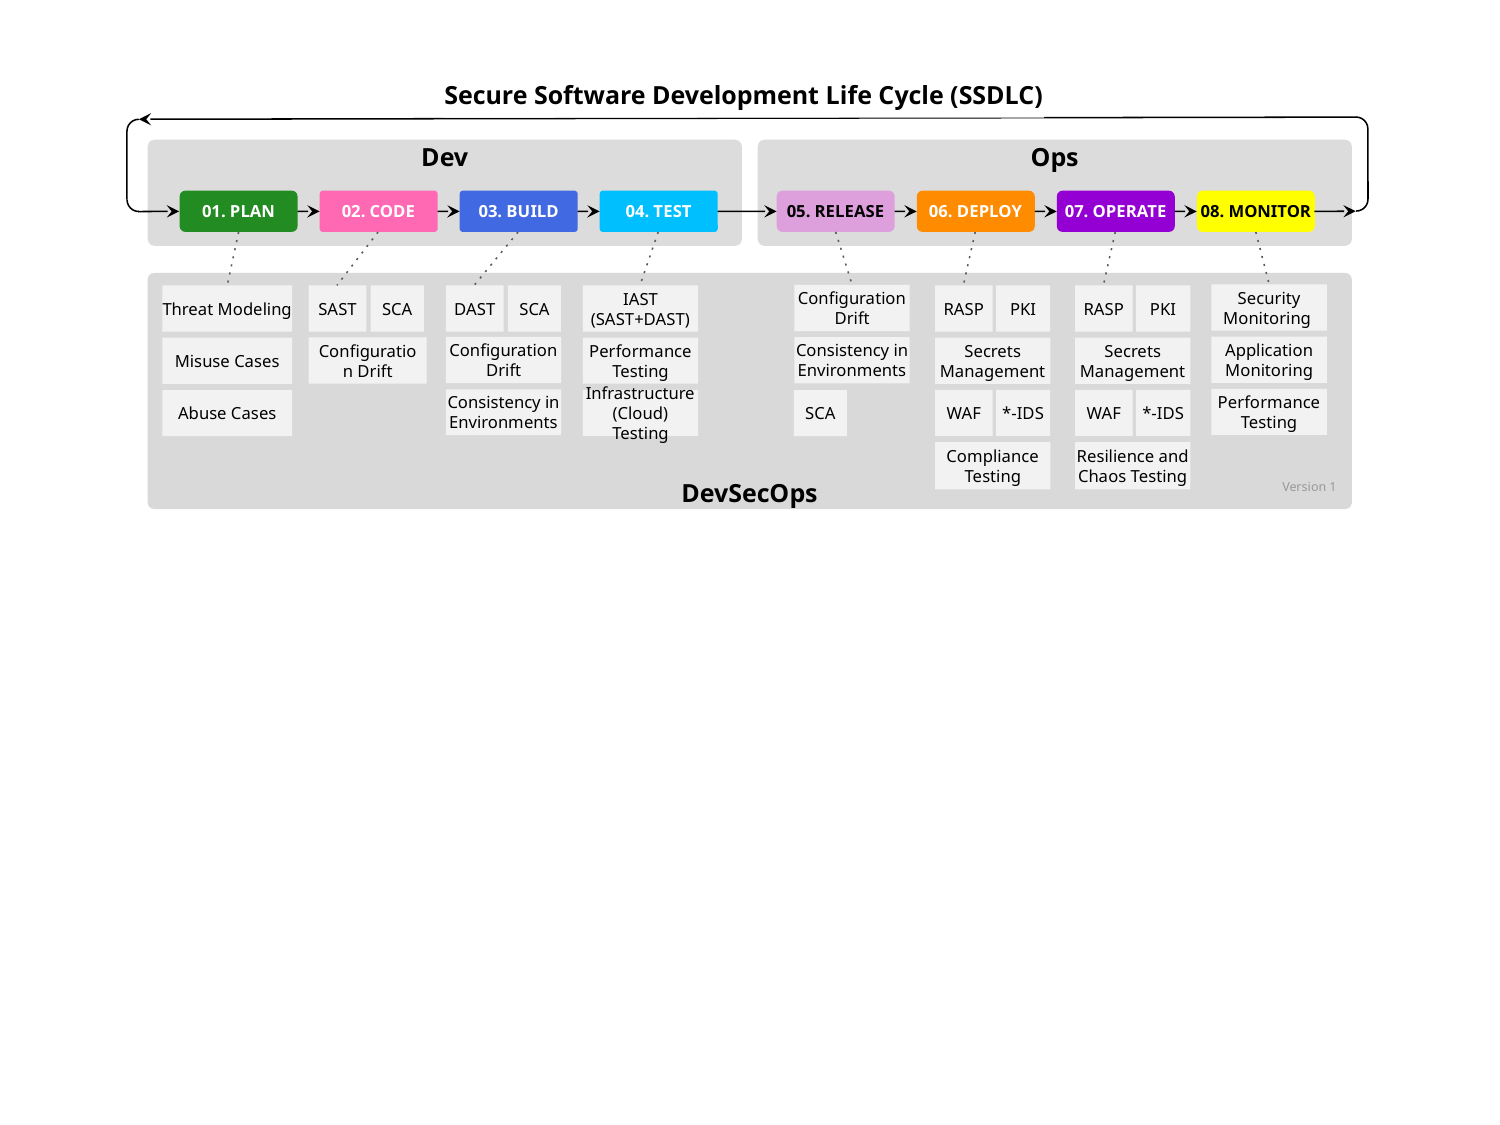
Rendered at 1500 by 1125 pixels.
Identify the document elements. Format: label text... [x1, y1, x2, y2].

text_box Version 1 [1275, 477, 1345, 496]
text_box Infrastructure (Cloud) Testing [582, 389, 699, 436]
text_box Secrets Management [935, 337, 1051, 384]
text_box WAF [935, 389, 993, 436]
text_box IAST (SAST+DAST) [582, 285, 699, 332]
text_box Resilience and Chaos Testing [1075, 442, 1191, 490]
text_box PKI [996, 285, 1051, 332]
text_box Abuse Cases [162, 390, 293, 437]
text_box 02. CODE [319, 190, 438, 232]
text_box Consistency in Environments [445, 389, 562, 436]
text_box Configuration Drift [308, 337, 427, 384]
text_box DAST [445, 285, 504, 332]
text_box DevSecOps [147, 272, 1352, 510]
text_box Secure Software Development Life Cycle (SSDLC) [444, 71, 1045, 118]
text_box Configuration Drift [794, 284, 910, 332]
text_box WAF [1075, 389, 1133, 436]
text_box Consistency in Environments [794, 337, 910, 384]
text_box 04. TEST [599, 190, 718, 232]
text_box Dev [147, 139, 742, 246]
text_box *-IDS [1136, 389, 1191, 436]
text_box Ops [757, 139, 1352, 246]
text_box 01. PLAN [179, 190, 298, 232]
text_box Security Monitoring [1211, 284, 1327, 331]
text_box SCA [370, 285, 424, 332]
text_box 03. BUILD [459, 190, 578, 232]
text_box 05. RELEASE [776, 190, 895, 232]
text_box 08. MONITOR [1196, 190, 1315, 232]
text_box SAST [308, 285, 367, 332]
text_box 06. DEPLOY [916, 190, 1035, 232]
text_box PKI [1136, 285, 1191, 332]
text_box Secrets Management [1075, 337, 1191, 384]
text_box Application Monitoring [1211, 336, 1327, 383]
text_box RASP [935, 285, 993, 332]
text_box Misuse Cases [162, 337, 293, 384]
text_box *-IDS [996, 389, 1051, 436]
text_box Configuration Drift [445, 336, 562, 384]
text_box SCA [793, 390, 847, 437]
text_box xxx [120, 67, 1374, 518]
text_box RASP [1075, 285, 1133, 332]
text_box Threat Modeling [162, 285, 293, 332]
text_box 07. OPERATE [1056, 190, 1175, 232]
text_box Compliance Testing [935, 442, 1051, 490]
text_box Performance Testing [582, 337, 699, 384]
text_box SCA [507, 285, 561, 332]
text_box Performance Testing [1211, 388, 1327, 435]
